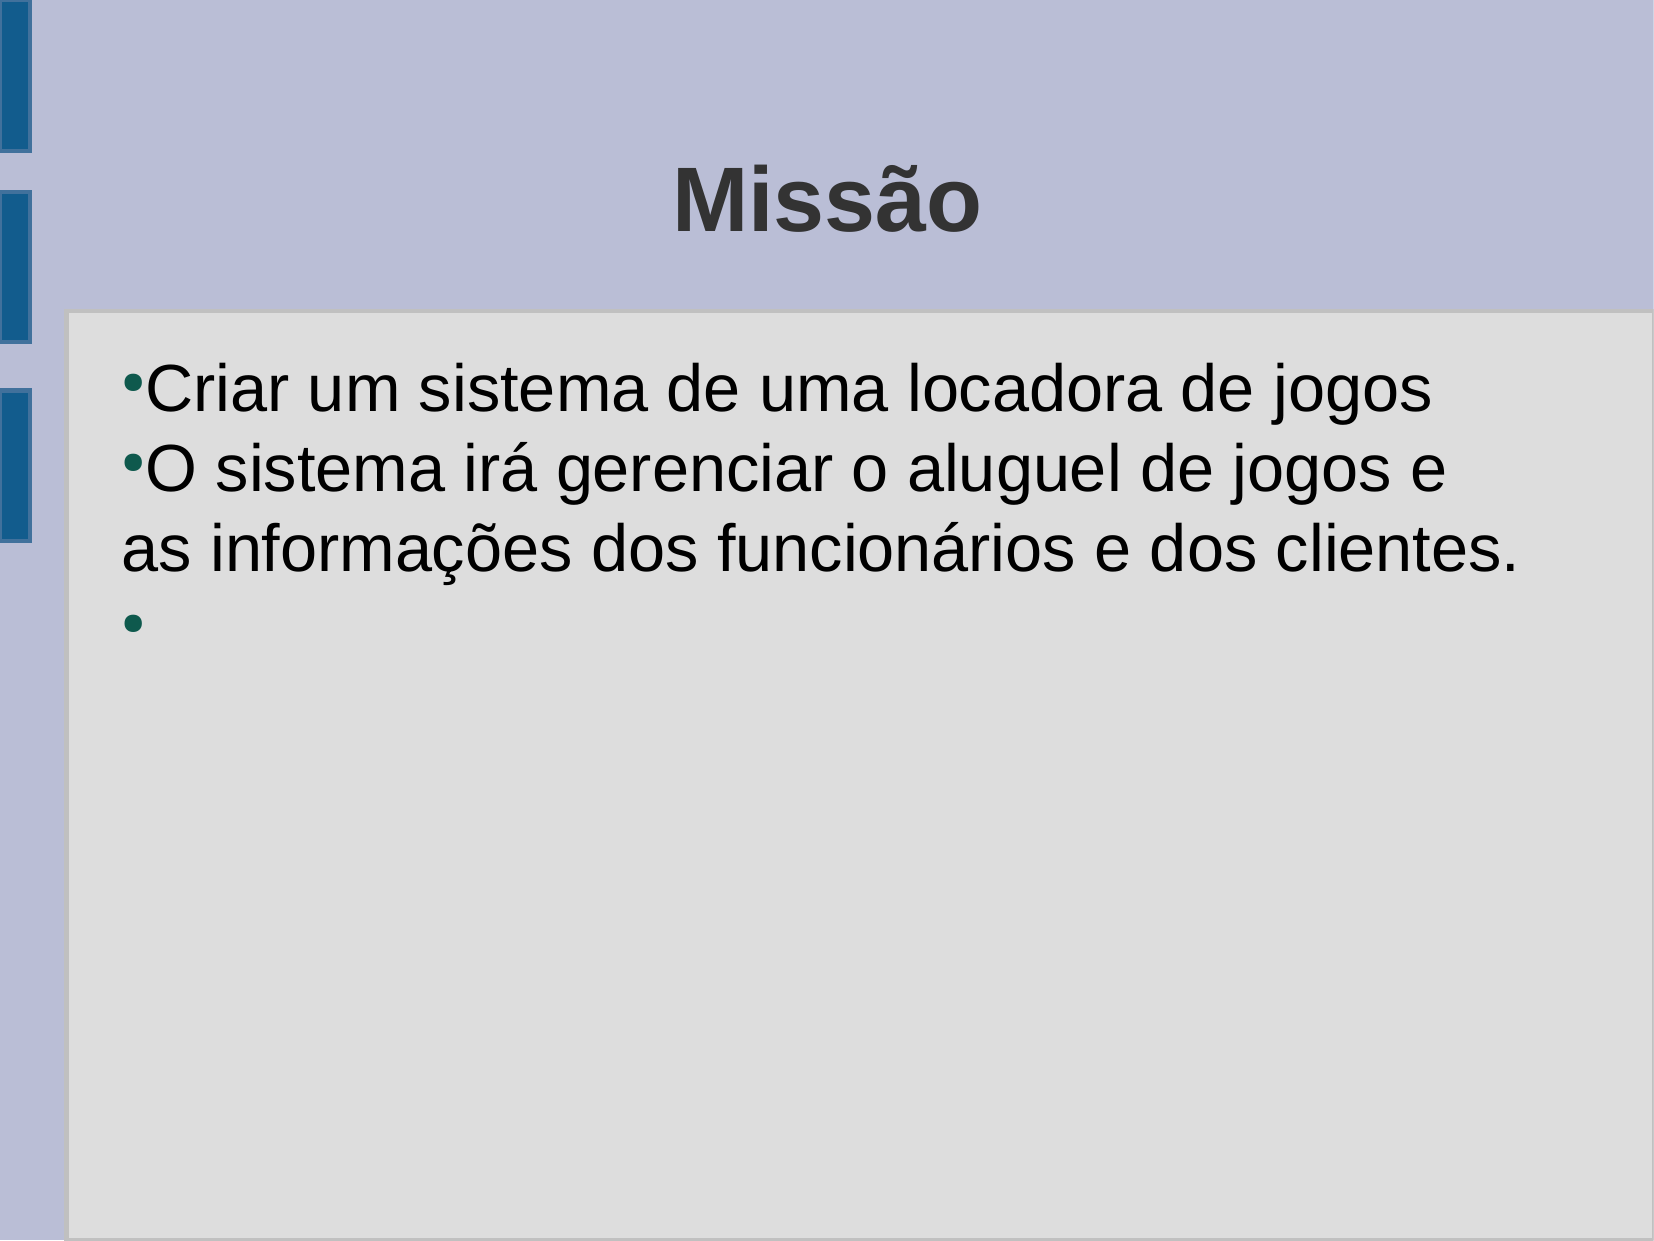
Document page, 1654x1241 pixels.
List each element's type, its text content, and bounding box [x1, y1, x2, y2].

title Missão [121, 91, 1534, 299]
list Criar um sistema de uma locadora de jogos O sistema irá gerenciar o aluguel de jogos e as informações dos funcionários e dos clientes. [121, 344, 1534, 1127]
